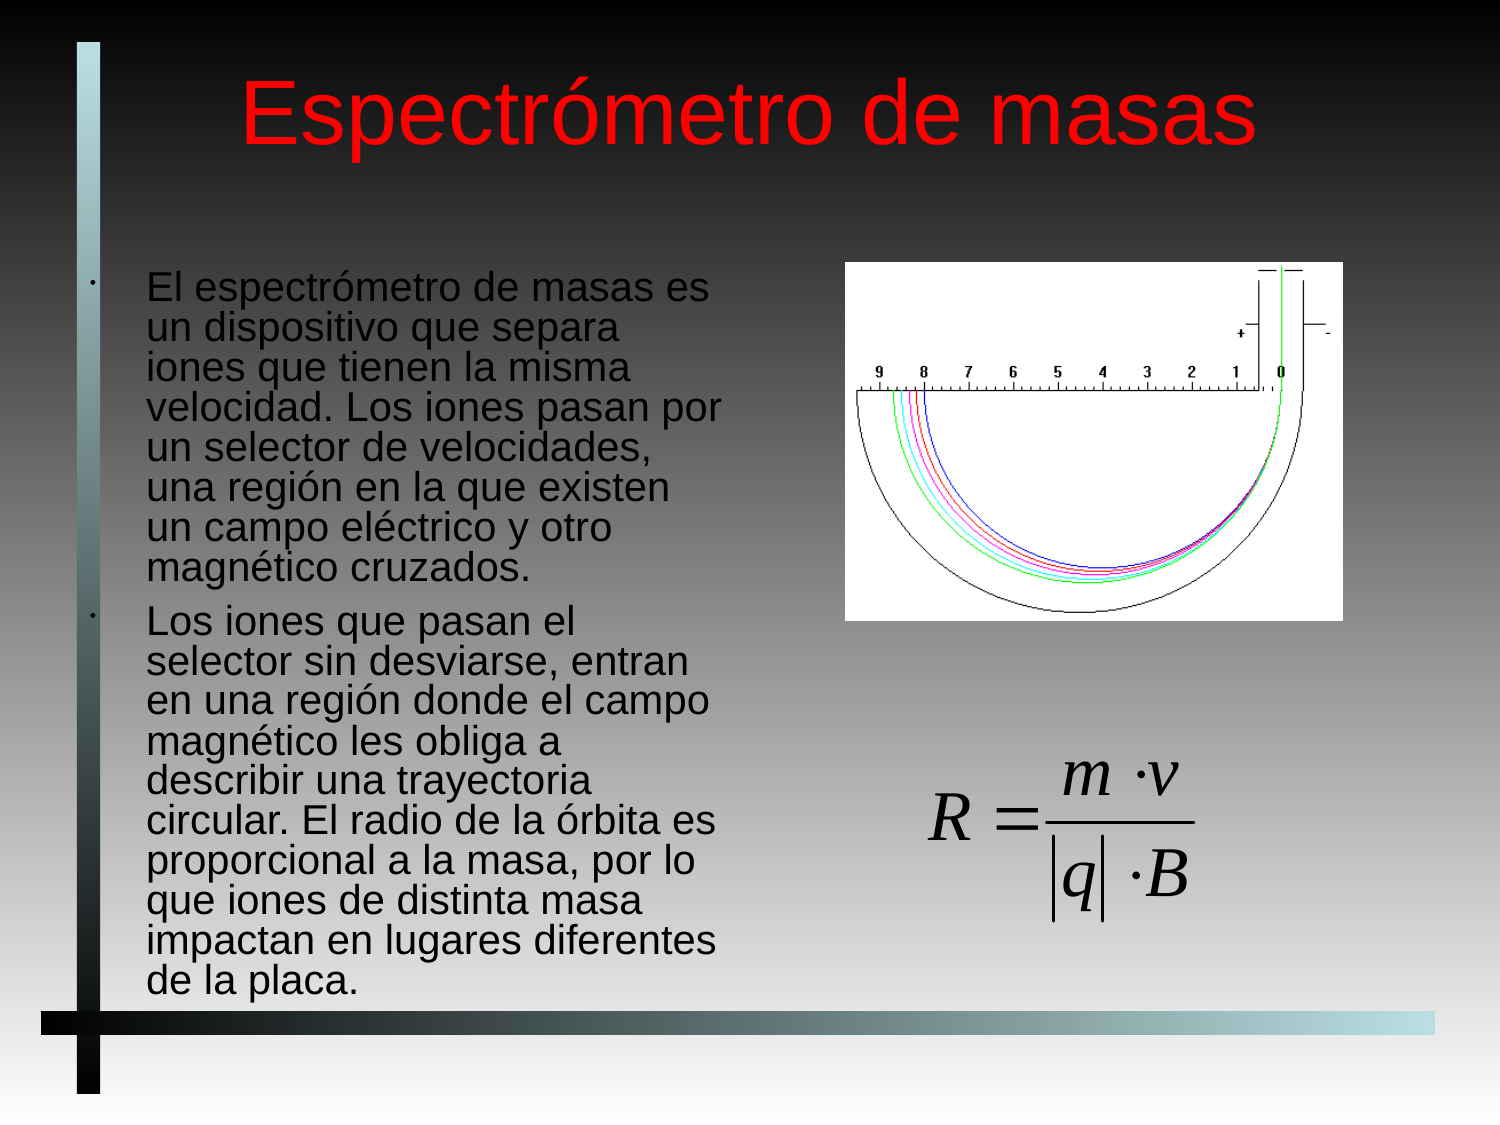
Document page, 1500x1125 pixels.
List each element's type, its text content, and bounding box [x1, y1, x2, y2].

picture [845, 262, 1343, 622]
title Espectrómetro de masas [75, 45, 1425, 233]
chart [915, 727, 1207, 936]
list El espectrómetro de masas es un dispositivo que separa iones que tienen la misma velocidad. Los iones pasan por un selector de velocidades, una región en la que existen un campo eléctrico y otro magnético cruzados. Los iones que pasan el selector sin desviarse, entran en una región donde el campo magnético les obliga a describir una trayectoria circular. El radio de la órbita es proporcional a la masa, por lo que iones de distinta masa impactan en lugares diferentes de la placa. [75, 262, 738, 1005]
